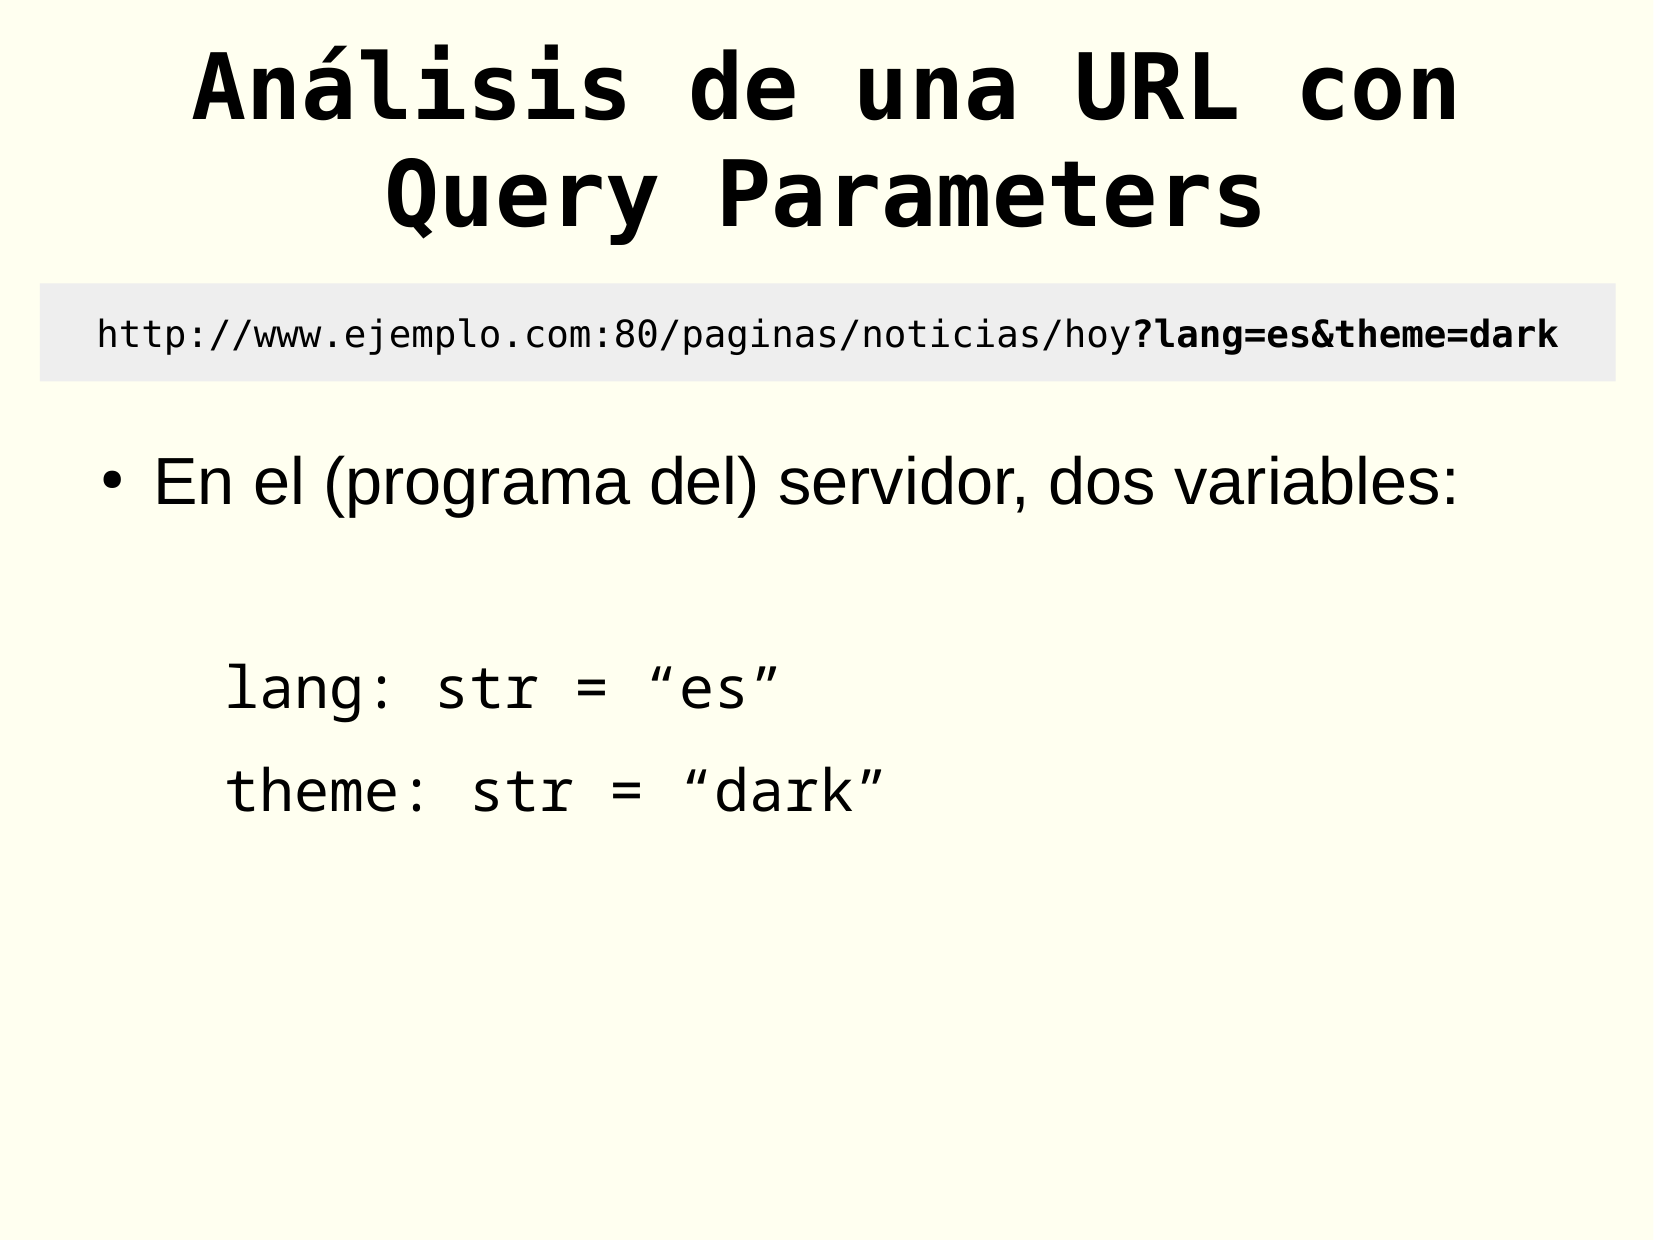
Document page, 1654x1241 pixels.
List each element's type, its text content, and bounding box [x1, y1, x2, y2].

title Análisis de una URL con Query Parameters [82, 34, 1571, 249]
text_box http://www.ejemplo.com:80/paginas/noticias/hoy?lang=es&theme=dark [39, 283, 1616, 382]
list En el (programa del) servidor, dos variables: lang: str = “es” theme: str = “dark” [82, 443, 1571, 1163]
